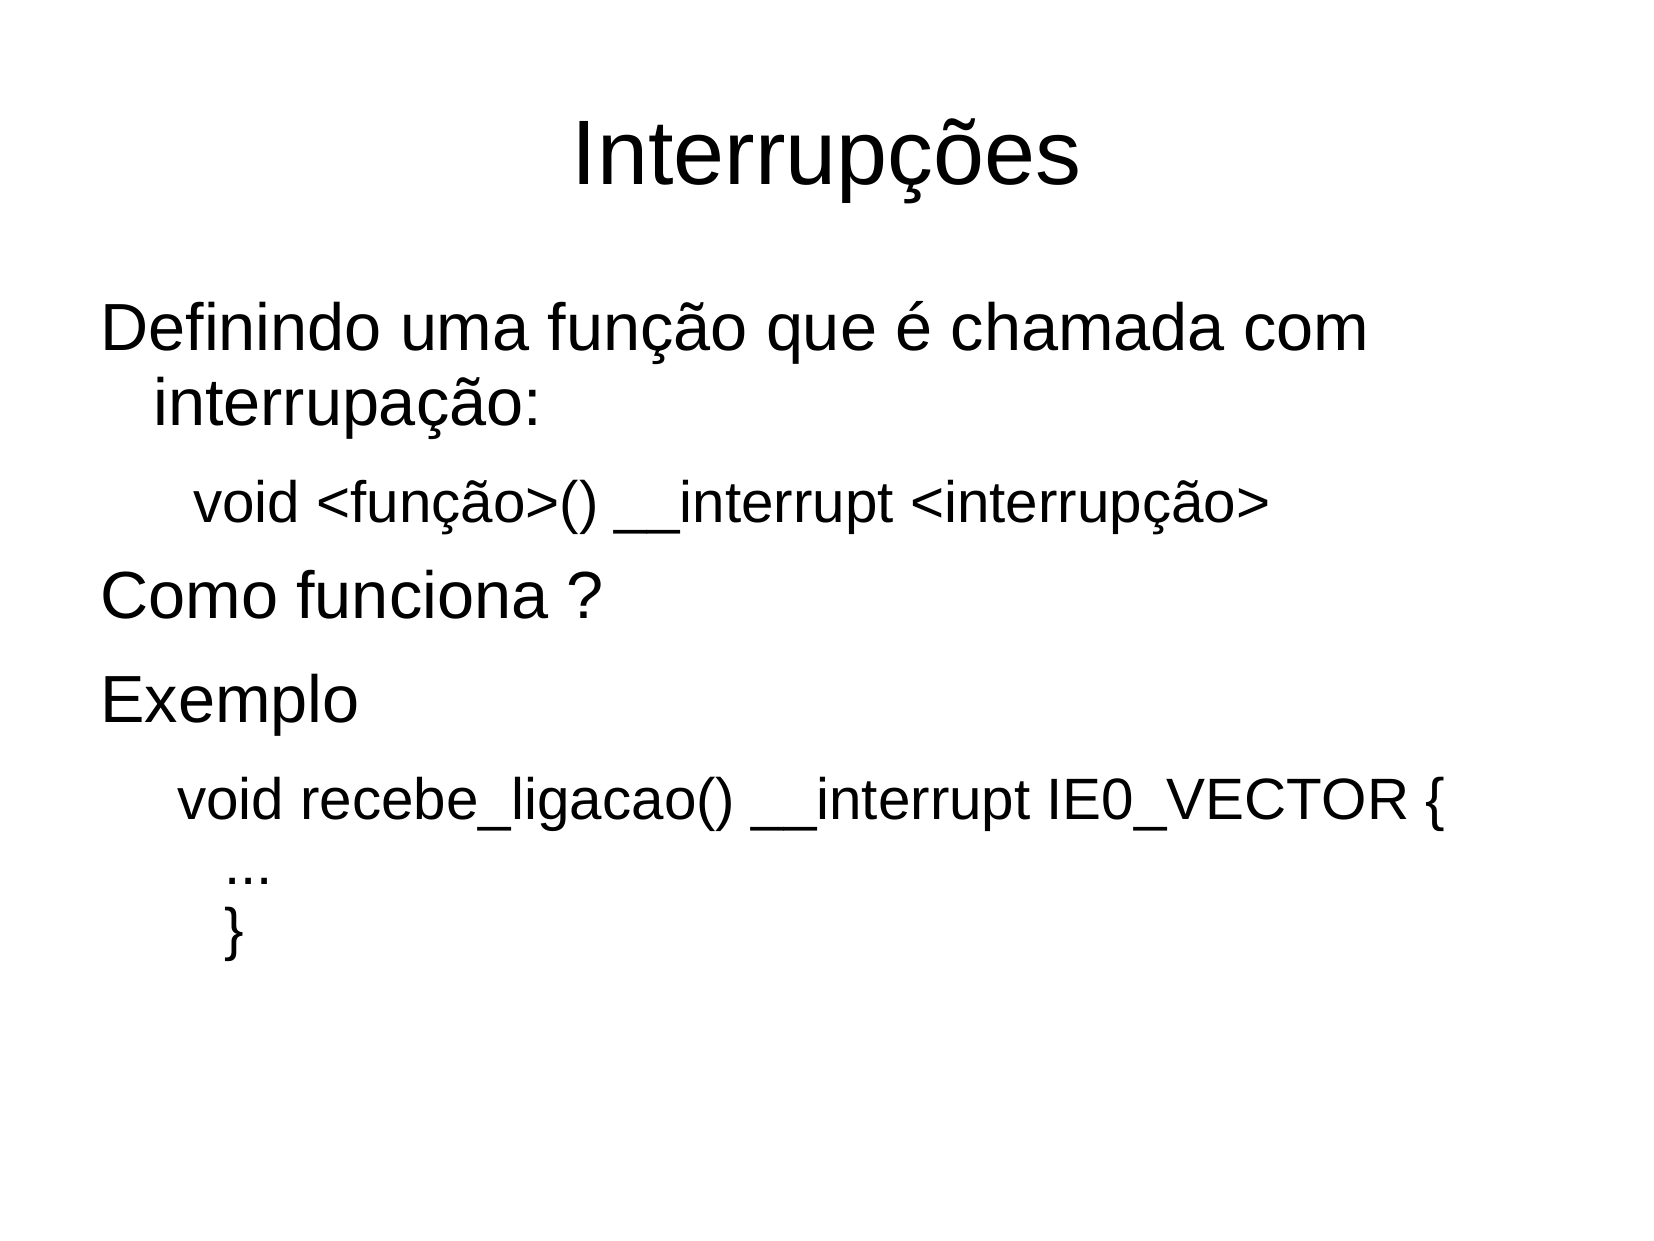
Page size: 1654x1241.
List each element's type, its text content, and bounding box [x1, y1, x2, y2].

title Interrupções [82, 49, 1571, 257]
list Definindo uma função que é chamada com interrupação: void <função>() __interrupt <interrupção> Como funciona ? Exemplo void recebe_ligacao() __interrupt IE0_VECTOR { ... } [82, 290, 1571, 1109]
